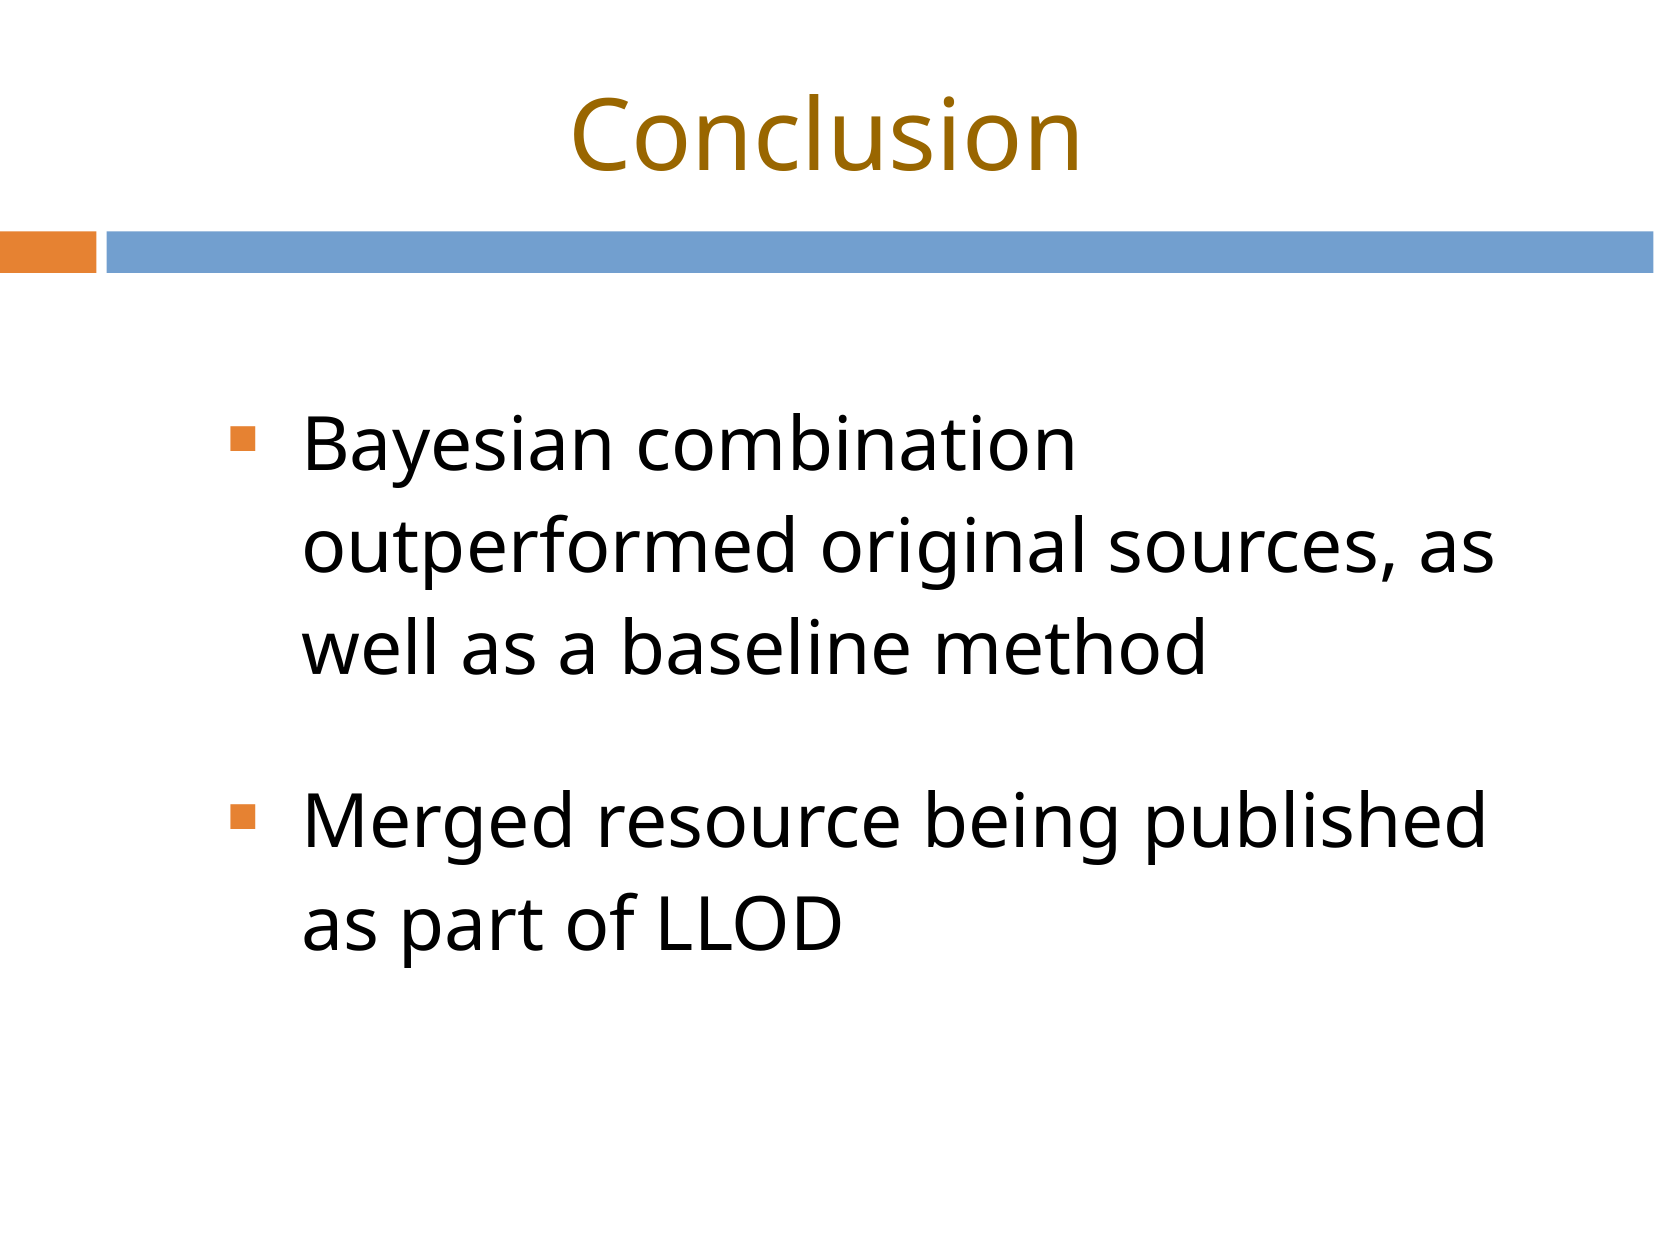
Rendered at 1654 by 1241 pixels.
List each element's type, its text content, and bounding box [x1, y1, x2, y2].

title Conclusion [0, 49, 1654, 213]
list Bayesian combination outperformed original sources, as well as a baseline method Merged resource being published as part of LLOD [212, 389, 1512, 1111]
